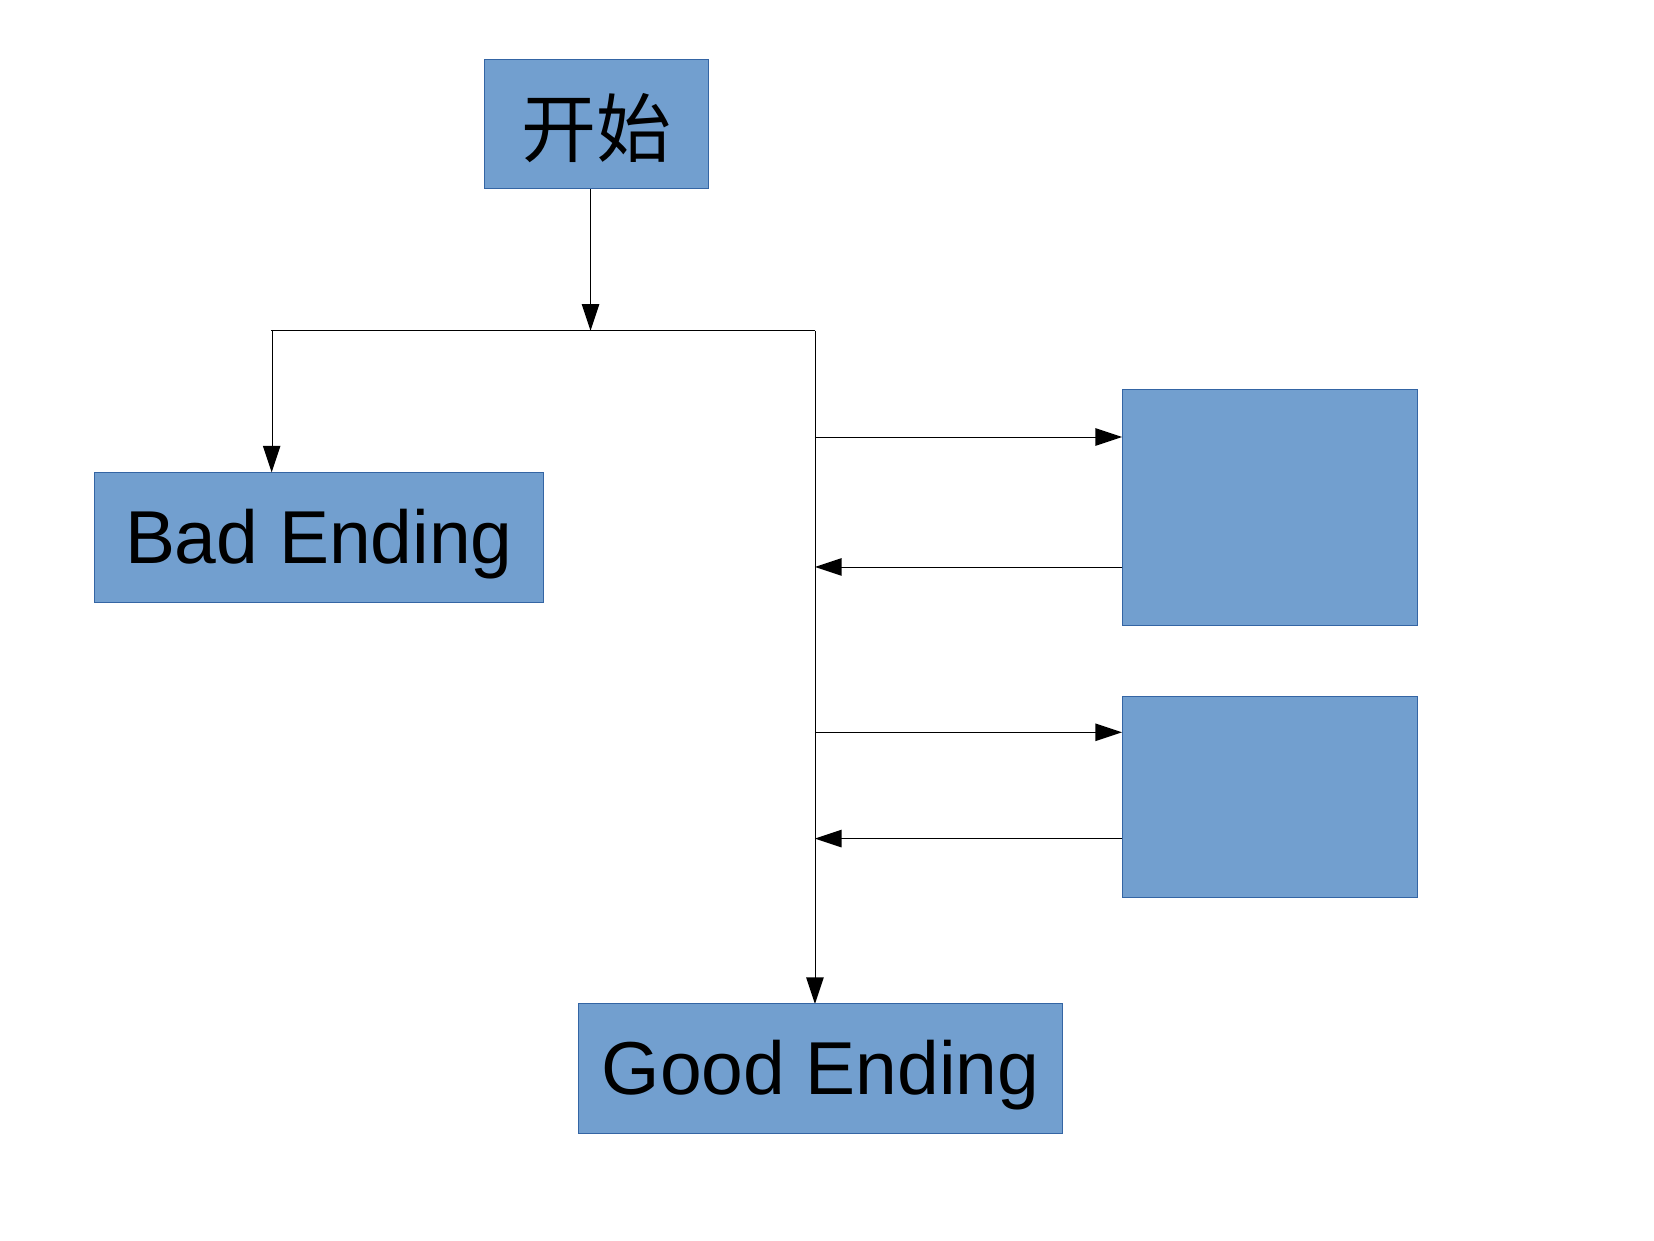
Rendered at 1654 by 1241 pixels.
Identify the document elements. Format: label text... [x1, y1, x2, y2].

text_box [1122, 696, 1418, 898]
text_box Good Ending [578, 1003, 1063, 1134]
text_box 开始 [484, 59, 709, 189]
text_box [1122, 389, 1418, 626]
text_box Bad Ending [94, 472, 544, 603]
